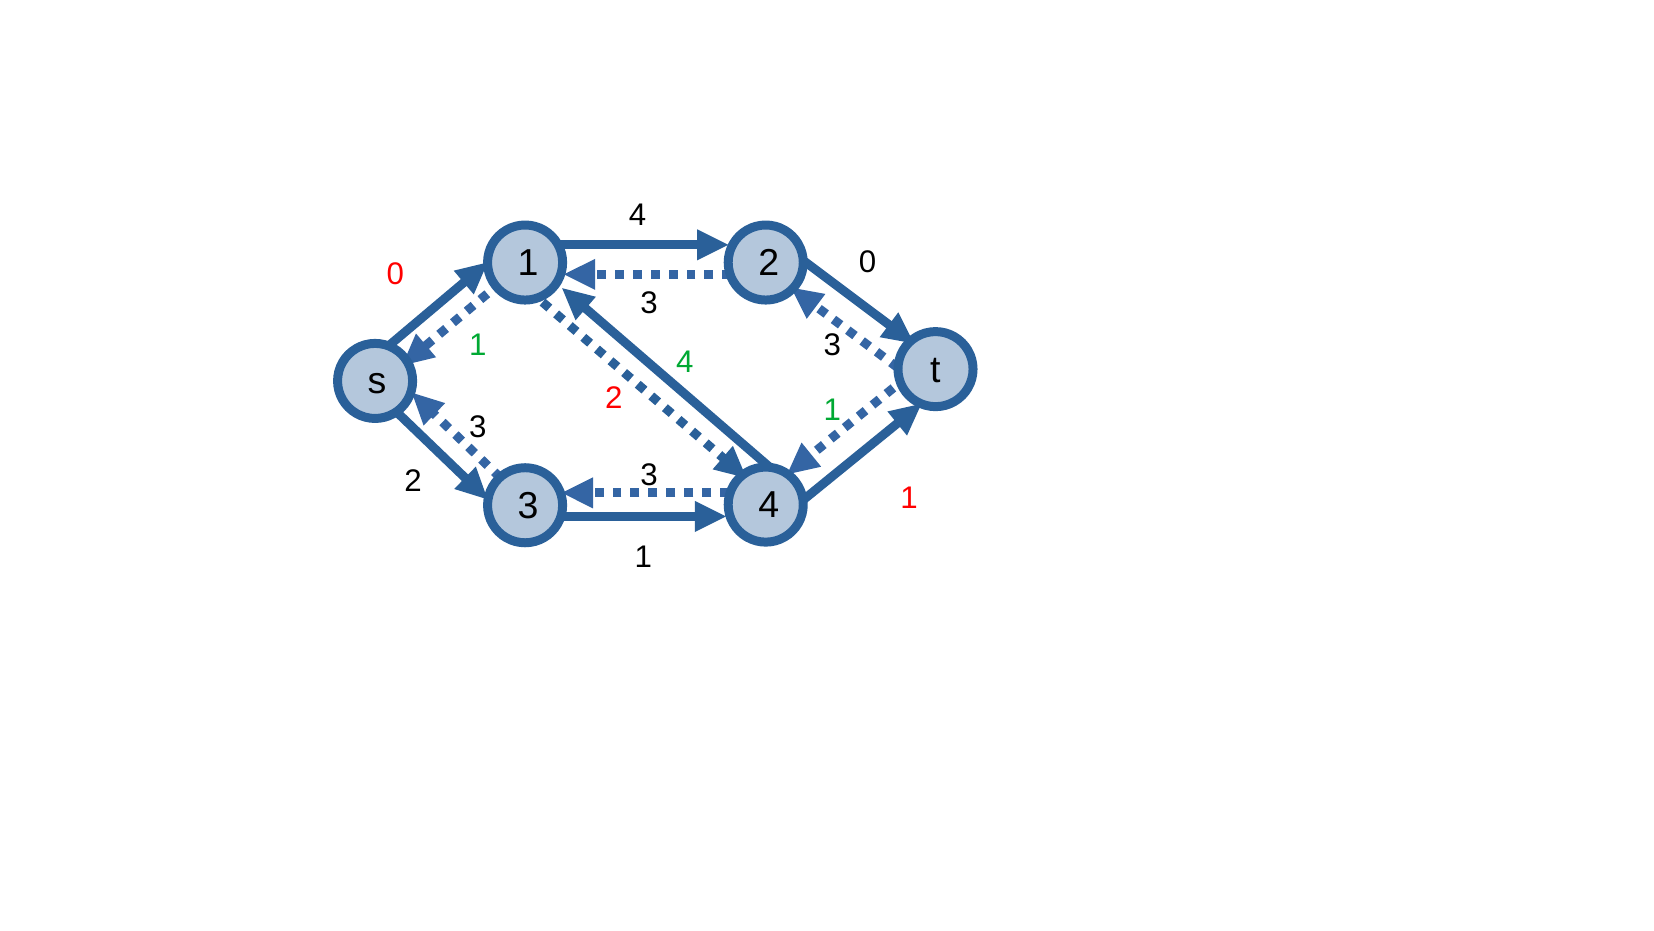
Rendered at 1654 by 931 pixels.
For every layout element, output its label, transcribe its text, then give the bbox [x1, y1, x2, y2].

text_box 3 [625, 449, 673, 500]
text_box 0 [371, 248, 419, 299]
text_box 3 [454, 402, 502, 452]
text_box 0 [844, 237, 892, 287]
text_box 1 [487, 225, 563, 301]
text_box 3 [808, 319, 856, 370]
text_box 1 [808, 384, 856, 435]
text_box 2 [590, 372, 638, 423]
text_box t [897, 331, 974, 407]
text_box 1 [619, 532, 667, 582]
text_box 4 [728, 467, 804, 543]
text_box 1 [885, 473, 933, 523]
text_box 4 [661, 337, 709, 387]
text_box 3 [625, 278, 673, 328]
text_box s [337, 343, 413, 419]
text_box 4 [613, 189, 661, 240]
text_box 2 [728, 225, 804, 301]
text_box 1 [454, 319, 502, 370]
text_box 3 [487, 467, 563, 543]
text_box 2 [389, 455, 437, 506]
